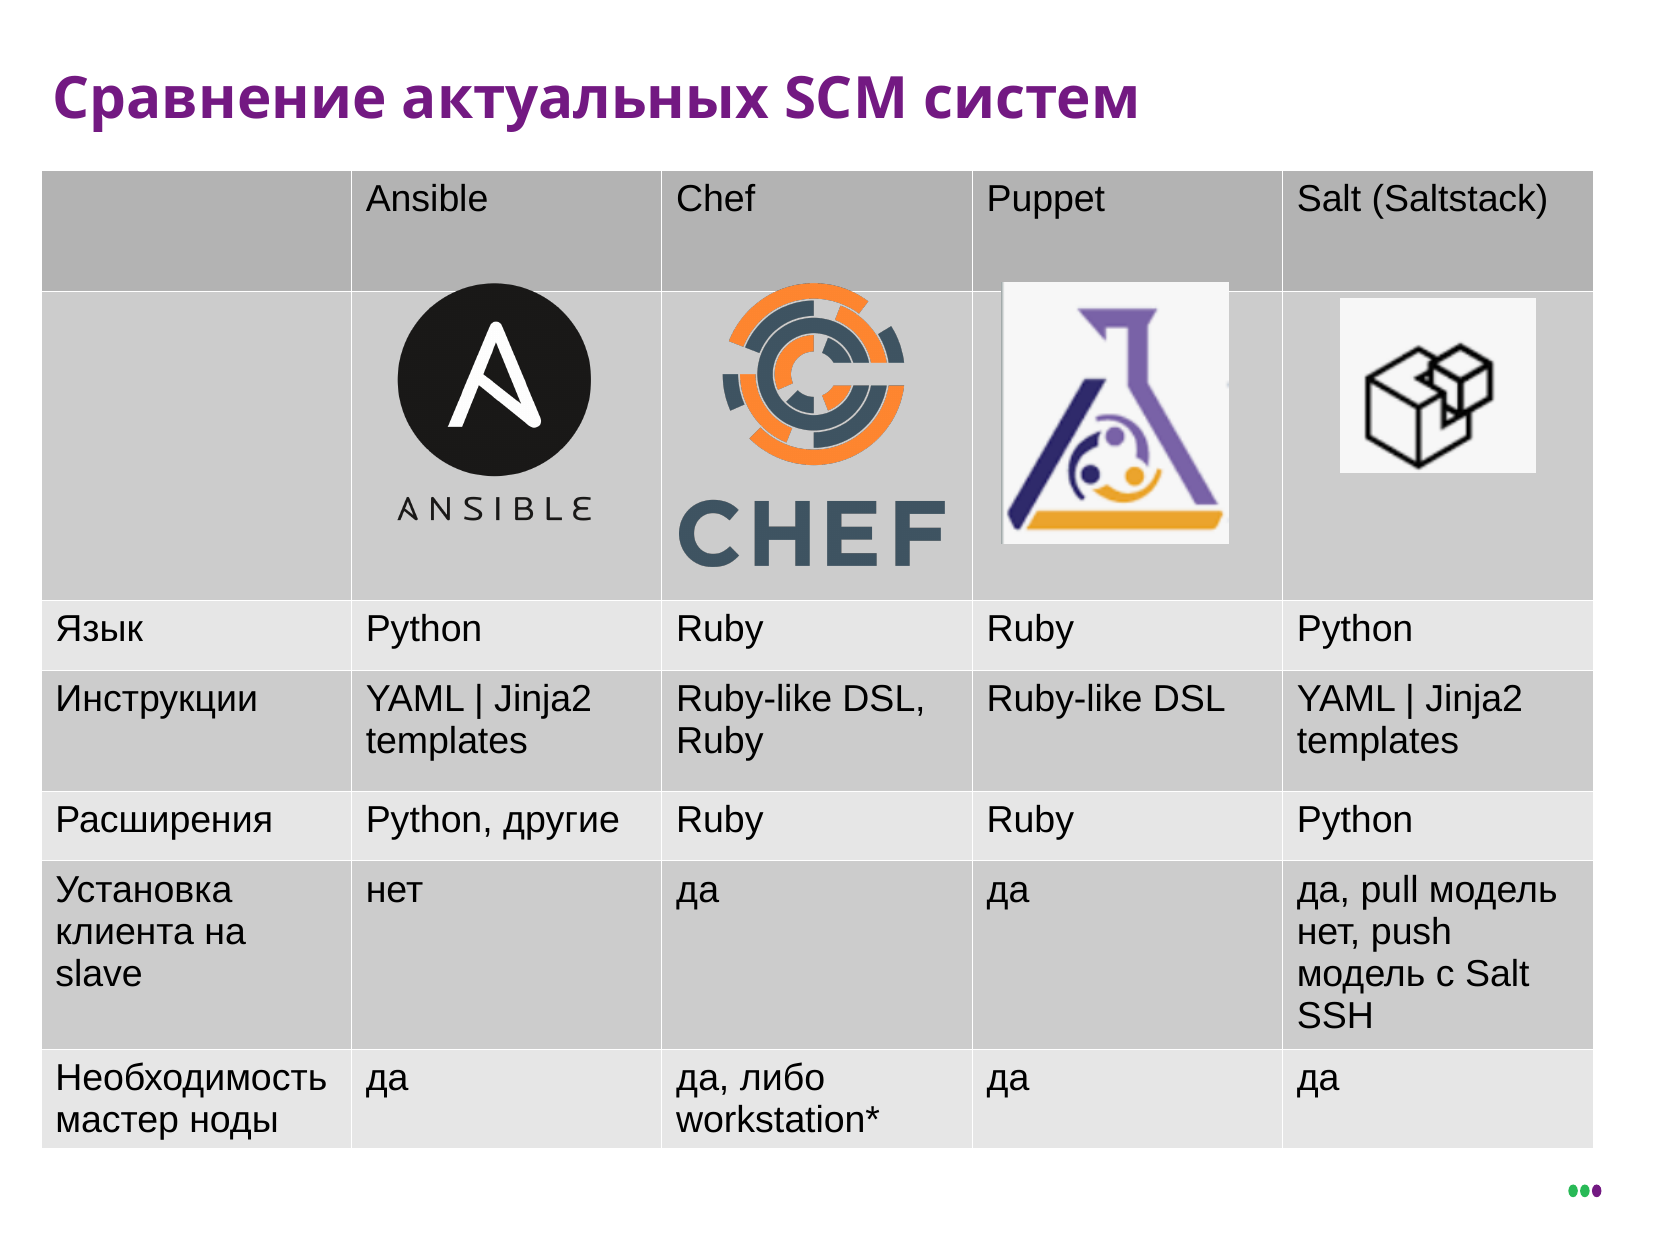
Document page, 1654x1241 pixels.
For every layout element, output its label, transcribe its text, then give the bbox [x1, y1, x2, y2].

table_header Chef [662, 171, 972, 291]
table_cell Python [1283, 792, 1593, 860]
table_cell Расширения [42, 792, 351, 860]
table_cell Ruby [973, 792, 1282, 860]
table_cell Ruby [662, 601, 972, 670]
table_cell Python [352, 601, 661, 670]
table_cell да, pull модель нет, push модель с Salt SSH [1283, 861, 1593, 1049]
table_cell Язык [42, 601, 351, 670]
table_cell Ruby-like DSL [973, 671, 1282, 791]
table_header [42, 171, 351, 291]
table_cell Ruby [973, 601, 1282, 670]
table_cell да [662, 861, 972, 1049]
table_cell да, либо workstation* [662, 1050, 972, 1148]
picture [679, 283, 945, 567]
title Сравнение актуальных SCM систем [52, 60, 1618, 154]
table_cell Ruby-like DSL, Ruby [662, 671, 972, 791]
table_cell Python [1283, 601, 1593, 670]
table_cell Python, другие [352, 792, 661, 860]
table_cell [662, 292, 972, 600]
table_cell Инструкции [42, 671, 351, 791]
table_header Ansible [352, 171, 661, 291]
picture [1340, 298, 1536, 473]
table_cell [42, 292, 351, 600]
table_cell Установка клиента на slave [42, 861, 351, 1049]
table_cell Ruby [662, 792, 972, 860]
table_cell да [352, 1050, 661, 1148]
table_cell да [1283, 1050, 1593, 1148]
table_cell [973, 292, 1282, 600]
table_cell [352, 292, 661, 600]
table_cell Необходимость мастер ноды [42, 1050, 351, 1148]
table_cell да [973, 1050, 1282, 1148]
picture [397, 283, 591, 521]
table_header Salt (Saltstack) [1283, 171, 1593, 291]
table_cell [1283, 292, 1593, 600]
table_cell нет [352, 861, 661, 1049]
table_cell YAML | Jinja2 templates [1283, 671, 1593, 791]
table_cell да [973, 861, 1282, 1049]
table_cell YAML | Jinja2 templates [352, 671, 661, 791]
picture [1001, 282, 1229, 544]
table_header Puppet [973, 171, 1282, 291]
